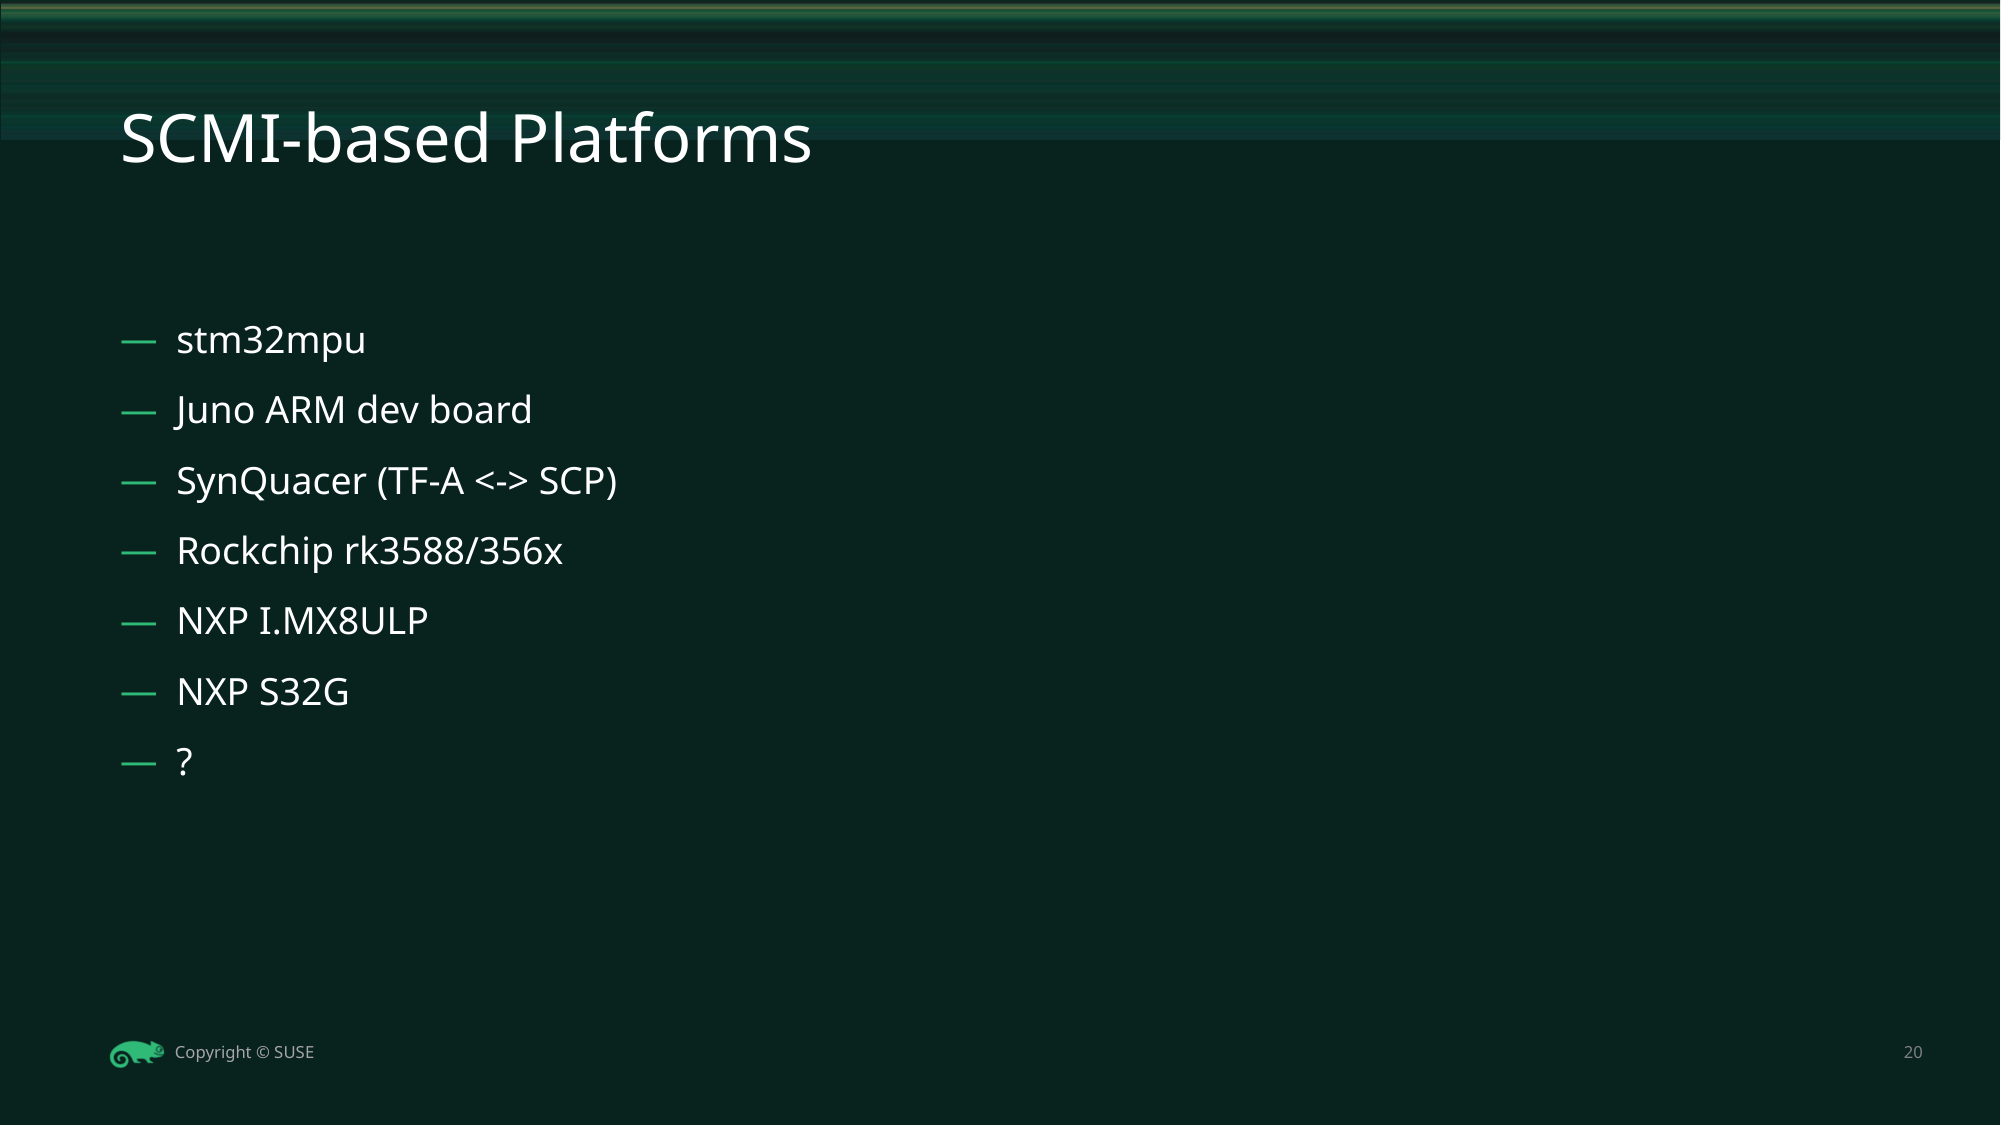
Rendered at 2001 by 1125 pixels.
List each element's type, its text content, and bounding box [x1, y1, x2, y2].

list stm32mpu Juno ARM dev board SynQuacer (TF-A <-> SCP) Rockchip rk3588/356x NXP I.MX8ULP NXP S32G ? [120, 311, 1923, 825]
title SCMI-based Platforms [120, 103, 1880, 179]
picture [99, 1031, 175, 1074]
picture [1, 0, 2001, 140]
